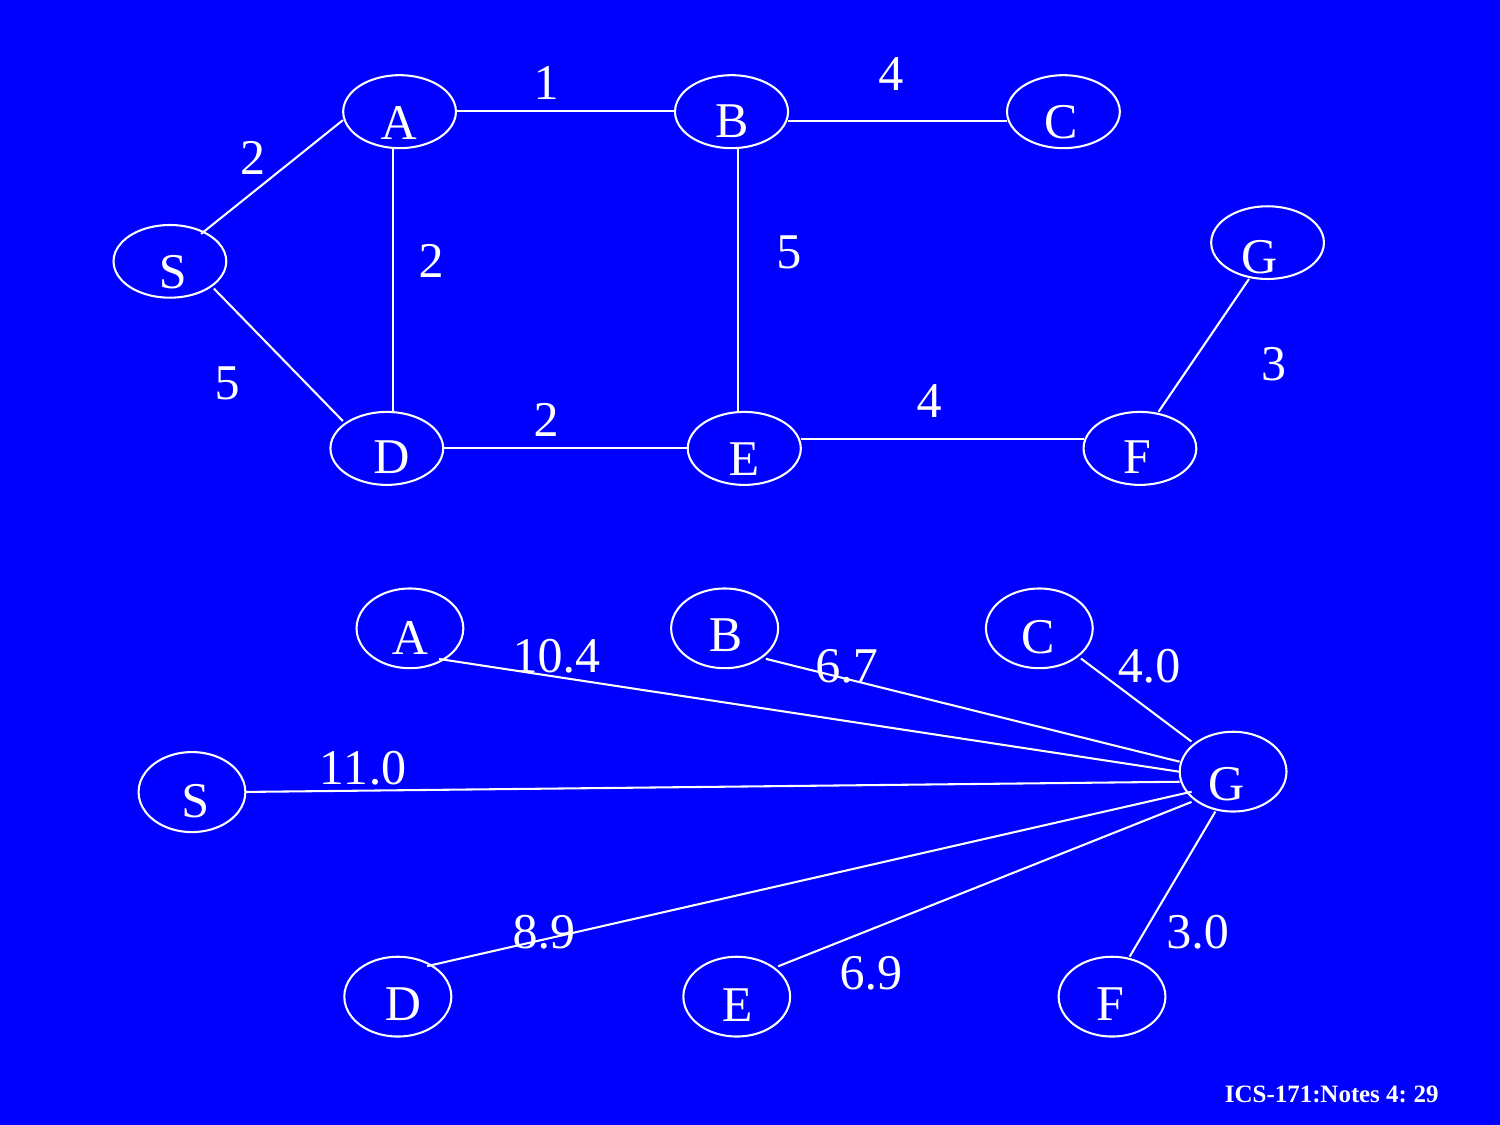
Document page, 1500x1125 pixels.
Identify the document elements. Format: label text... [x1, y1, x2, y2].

text_box 1 [518, 42, 574, 118]
text_box S [166, 760, 225, 835]
text_box 2 [225, 117, 280, 192]
text_box B [694, 594, 758, 670]
text_box 4.0 [1103, 625, 1196, 700]
text_box 3 [1246, 323, 1302, 398]
text_box G [1226, 216, 1293, 291]
text_box G [1193, 743, 1259, 819]
text_box 5 [761, 210, 817, 286]
text_box 4 [863, 33, 919, 108]
text_box E [707, 964, 768, 1039]
text_box E [713, 418, 775, 493]
text_box 5 [199, 341, 255, 417]
text_box 8.9 [497, 891, 591, 966]
text_box A [377, 596, 443, 672]
text_box F [1108, 416, 1166, 492]
text_box 2 [403, 220, 459, 295]
text_box D [358, 416, 425, 492]
text_box 4 [901, 360, 957, 436]
text_box 2 [518, 379, 574, 454]
text_box A [365, 81, 432, 157]
text_box C [1006, 596, 1070, 671]
text_box C [1029, 81, 1093, 157]
text_box 6.9 [824, 931, 918, 1007]
text_box D [370, 962, 436, 1038]
text_box S [144, 231, 202, 307]
text_box 10.4 [497, 614, 616, 690]
text_box 3.0 [1151, 891, 1244, 966]
text_box 6.7 [800, 625, 893, 700]
text_box 11.0 [304, 727, 422, 802]
text_box F [1081, 962, 1139, 1038]
text_box B [700, 79, 764, 155]
